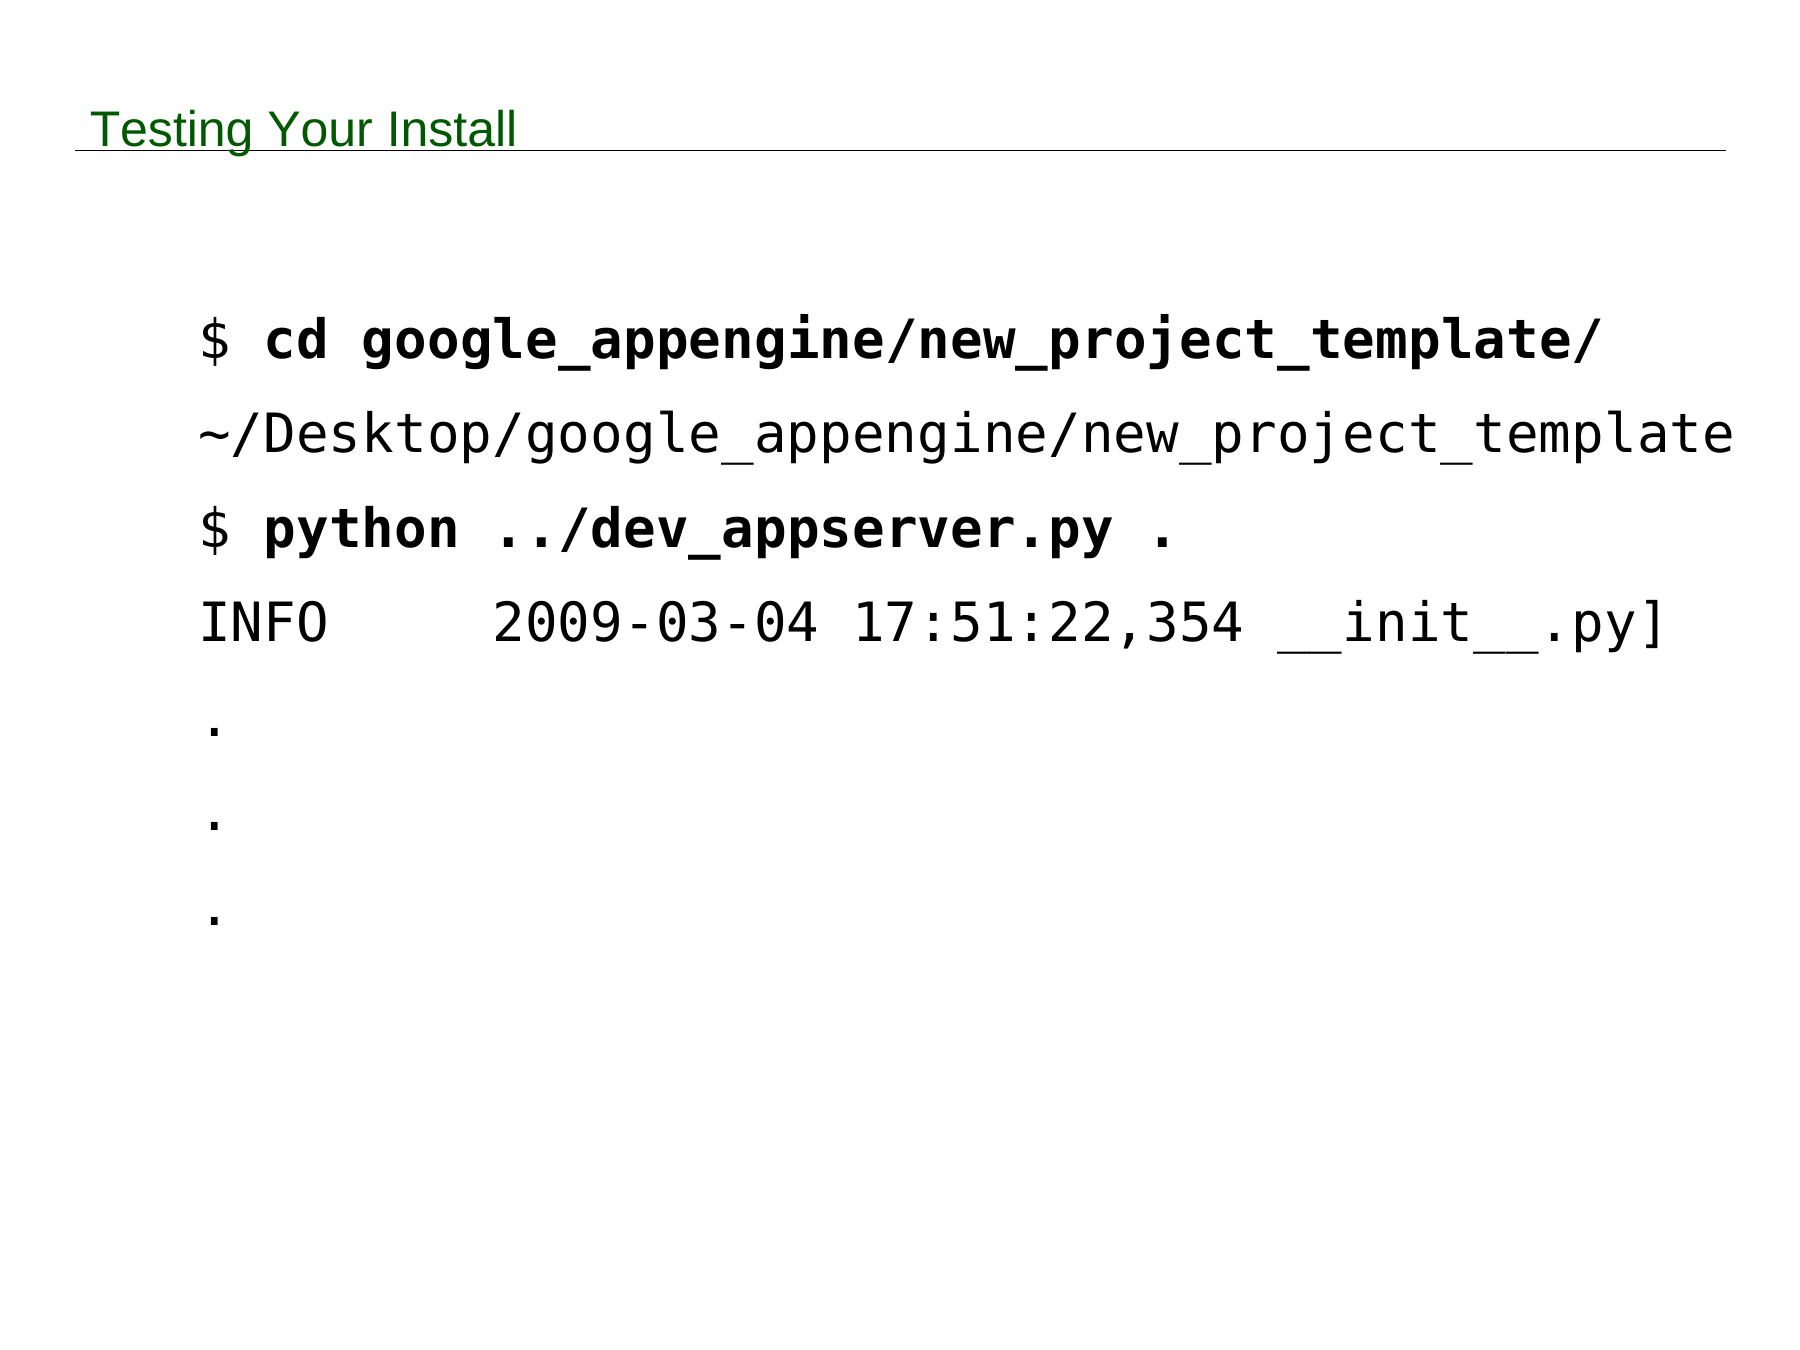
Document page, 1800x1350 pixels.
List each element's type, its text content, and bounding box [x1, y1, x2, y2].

title Testing Your Install [89, 71, 1489, 165]
text_box $ cd google_appengine/new_project_template/ ~/Desktop/google_appengine/new_project_template $ python ../dev_appserver.py . INFO 2009-03-04 17:51:22,354 __init__.py] . . . [183, 269, 1800, 1184]
